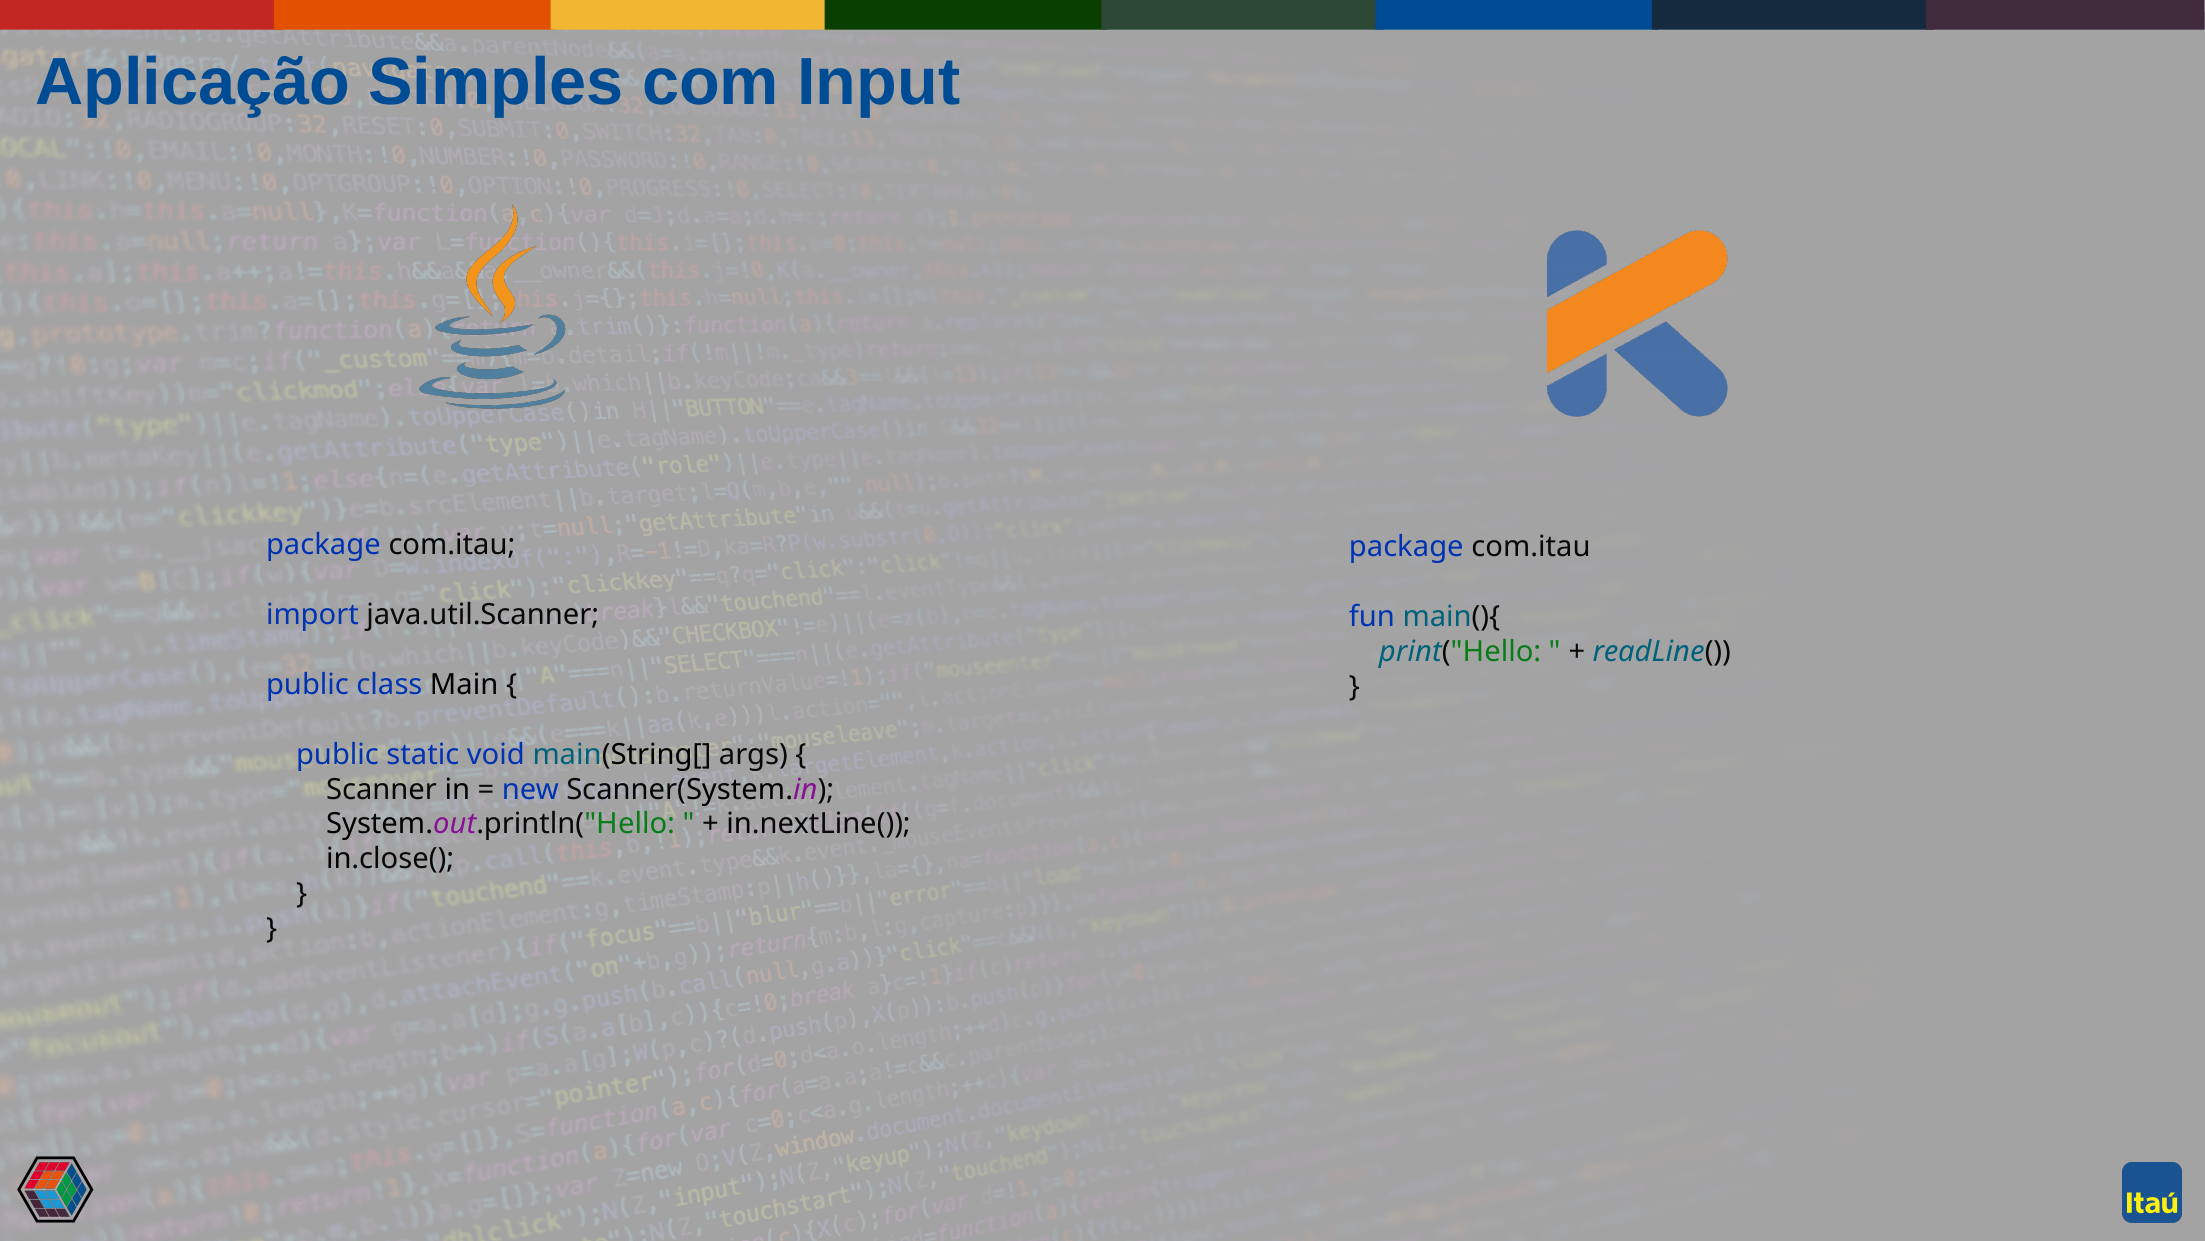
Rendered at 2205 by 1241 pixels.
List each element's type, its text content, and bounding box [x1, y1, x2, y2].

picture [415, 204, 570, 417]
text_box package com.itau fun main(){ print("Hello: " + readLine()) } [1334, 519, 1917, 756]
picture [15, 1149, 95, 1229]
picture [1544, 230, 1730, 417]
text_box package com.itau; import java.util.Scanner; public class Main { public static void main(String[] args) { Scanner in = new Scanner(System.in); System.out.println("Hello: " + in.nextLine()); in.close(); } } [251, 517, 1317, 1107]
title Aplicação Simples com Input [35, 44, 2020, 120]
picture [2122, 1162, 2182, 1223]
